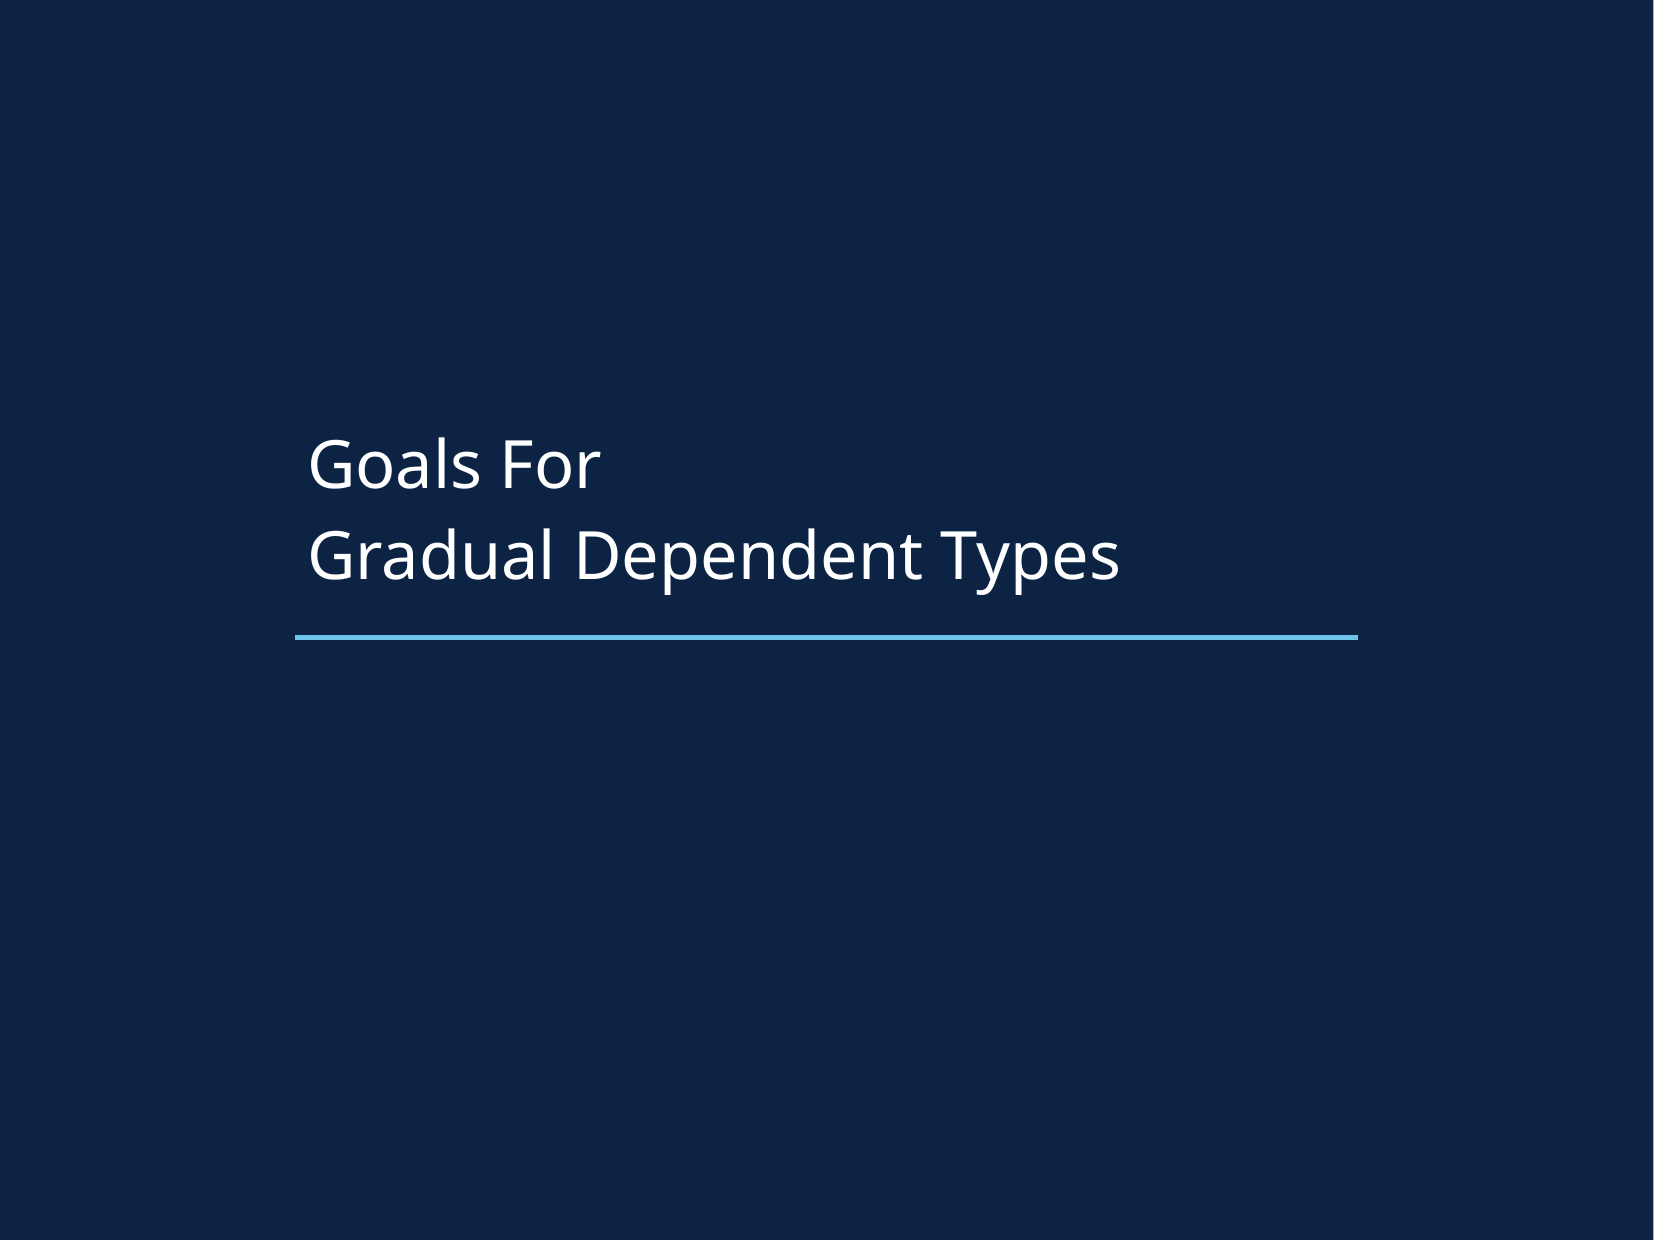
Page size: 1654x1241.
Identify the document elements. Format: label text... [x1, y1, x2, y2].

title Goals For Gradual Dependent Types [307, 391, 1347, 599]
